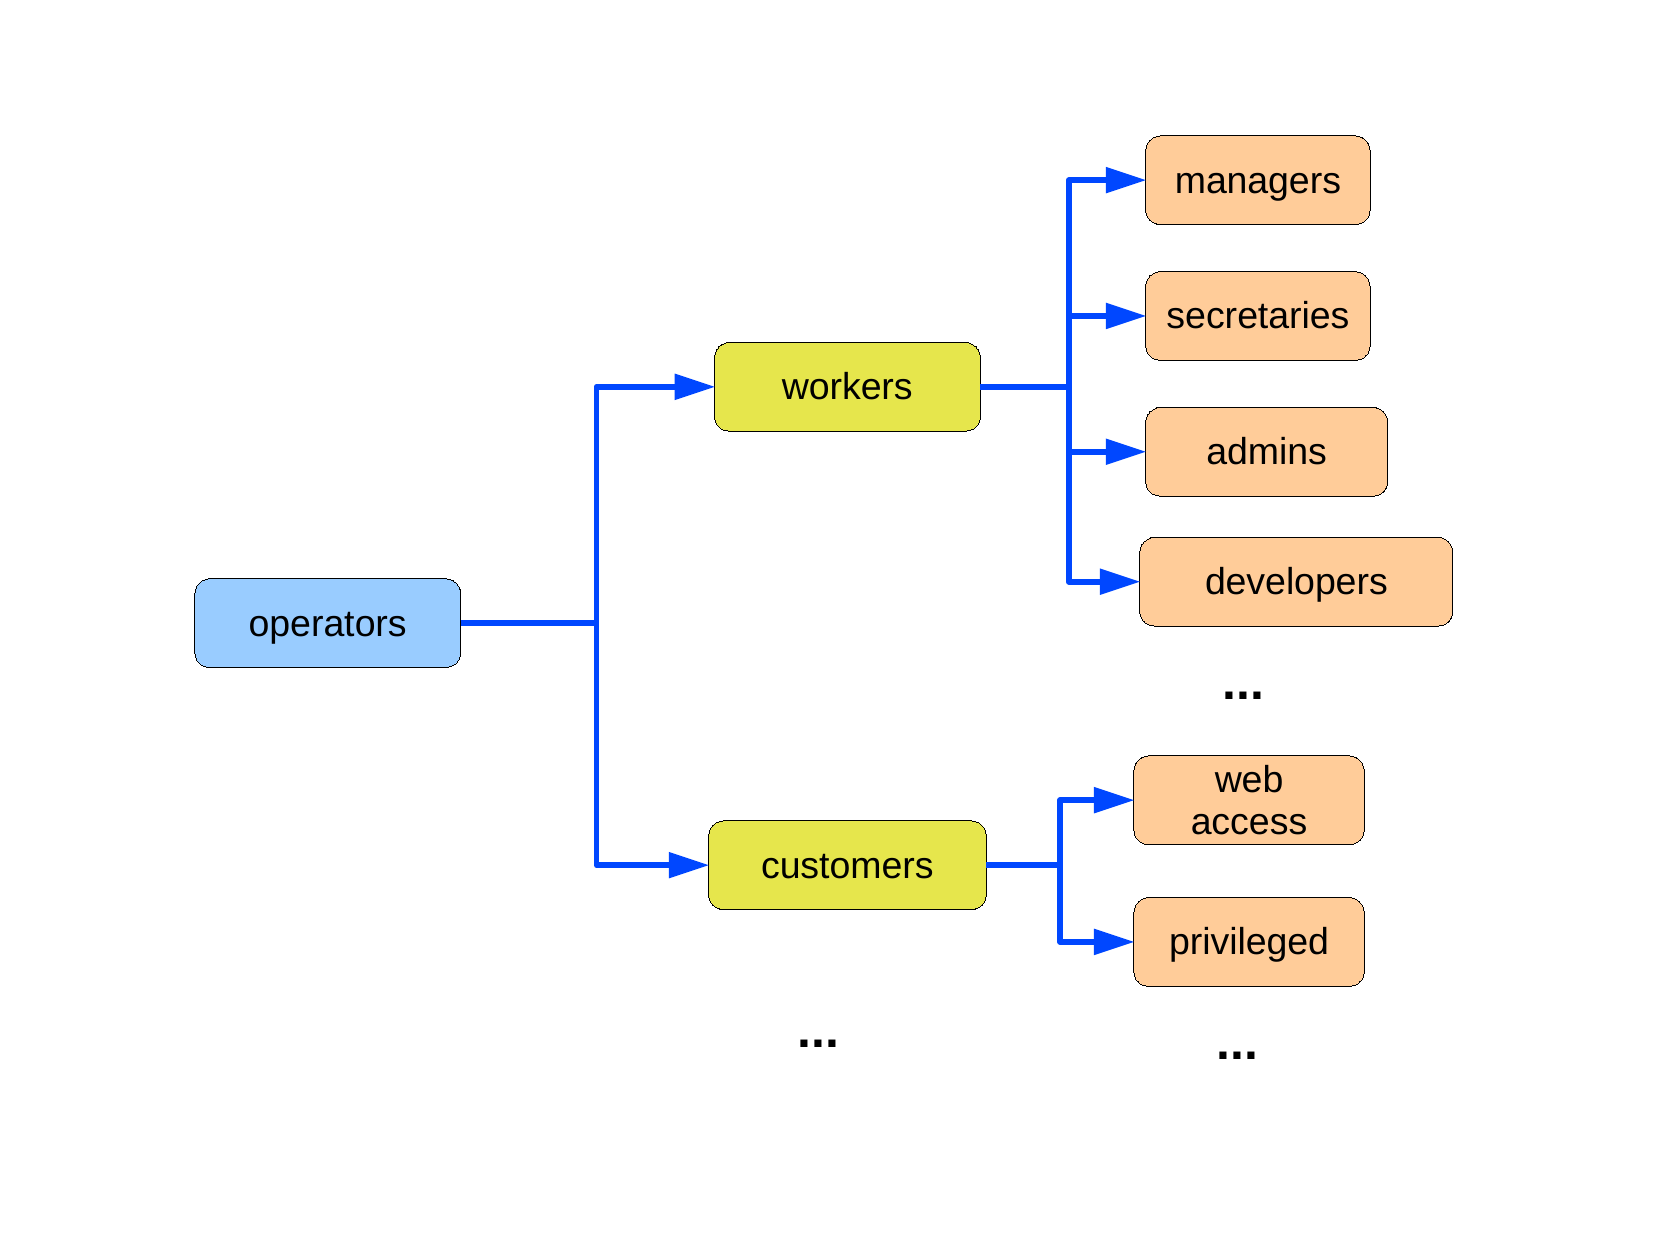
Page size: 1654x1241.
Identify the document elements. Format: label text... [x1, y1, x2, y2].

text_box workers [714, 342, 981, 432]
text_box ... [1198, 1003, 1288, 1081]
text_box ... [779, 992, 869, 1069]
text_box web access [1133, 755, 1365, 845]
text_box privileged [1133, 897, 1365, 987]
text_box secretaries [1145, 271, 1371, 361]
text_box admins [1145, 407, 1388, 497]
text_box developers [1139, 537, 1453, 627]
text_box customers [708, 820, 987, 910]
text_box ... [1204, 643, 1294, 721]
text_box operators [194, 578, 461, 668]
text_box managers [1145, 135, 1371, 225]
